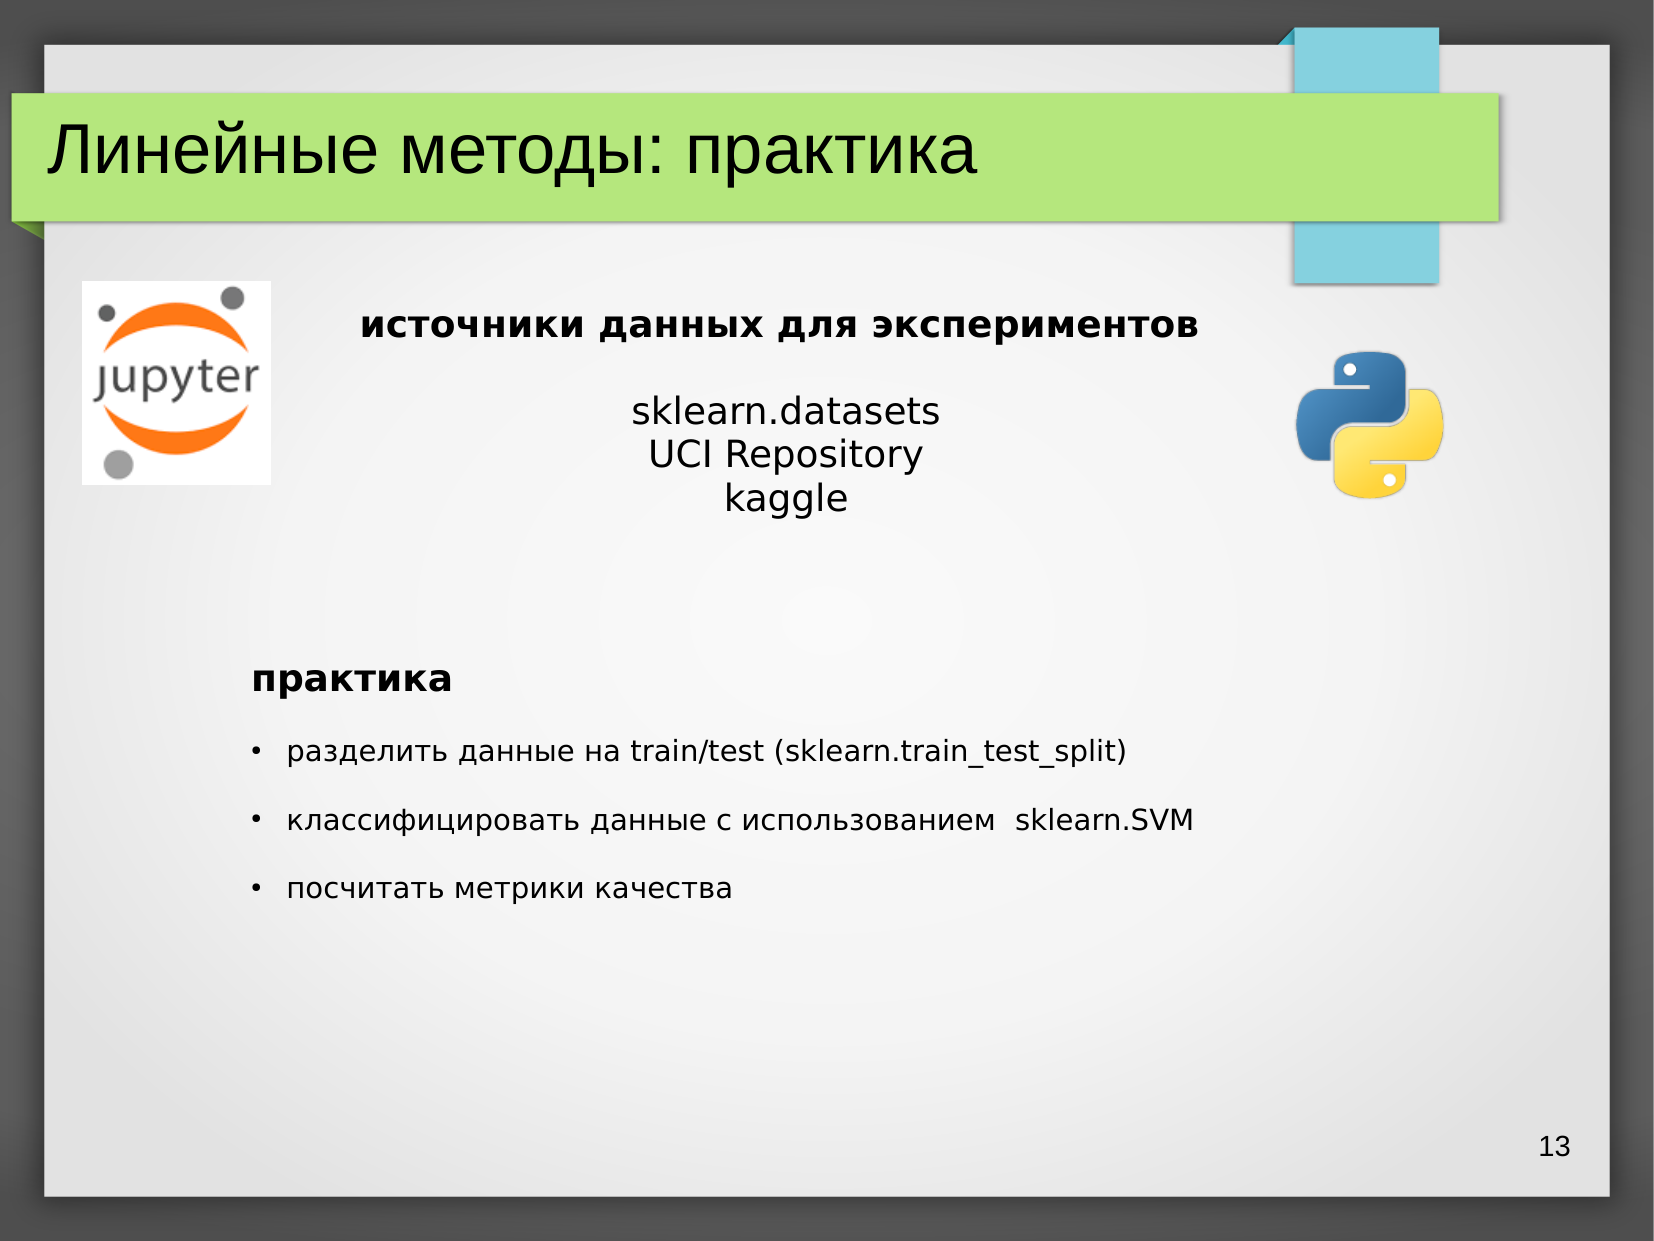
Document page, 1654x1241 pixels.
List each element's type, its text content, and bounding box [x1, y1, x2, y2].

text_box практика разделить данные на train/test (sklearn.train_test_split) классифицировать данные с использованием sklearn.SVM посчитать метрики качества [236, 649, 1457, 1016]
text_box источники данных для экспериментов sklearn.datasets UCI Repository kaggle [342, 295, 1230, 528]
picture [0, 0, 1654, 1241]
title Линейные методы: практика [47, 109, 1501, 190]
